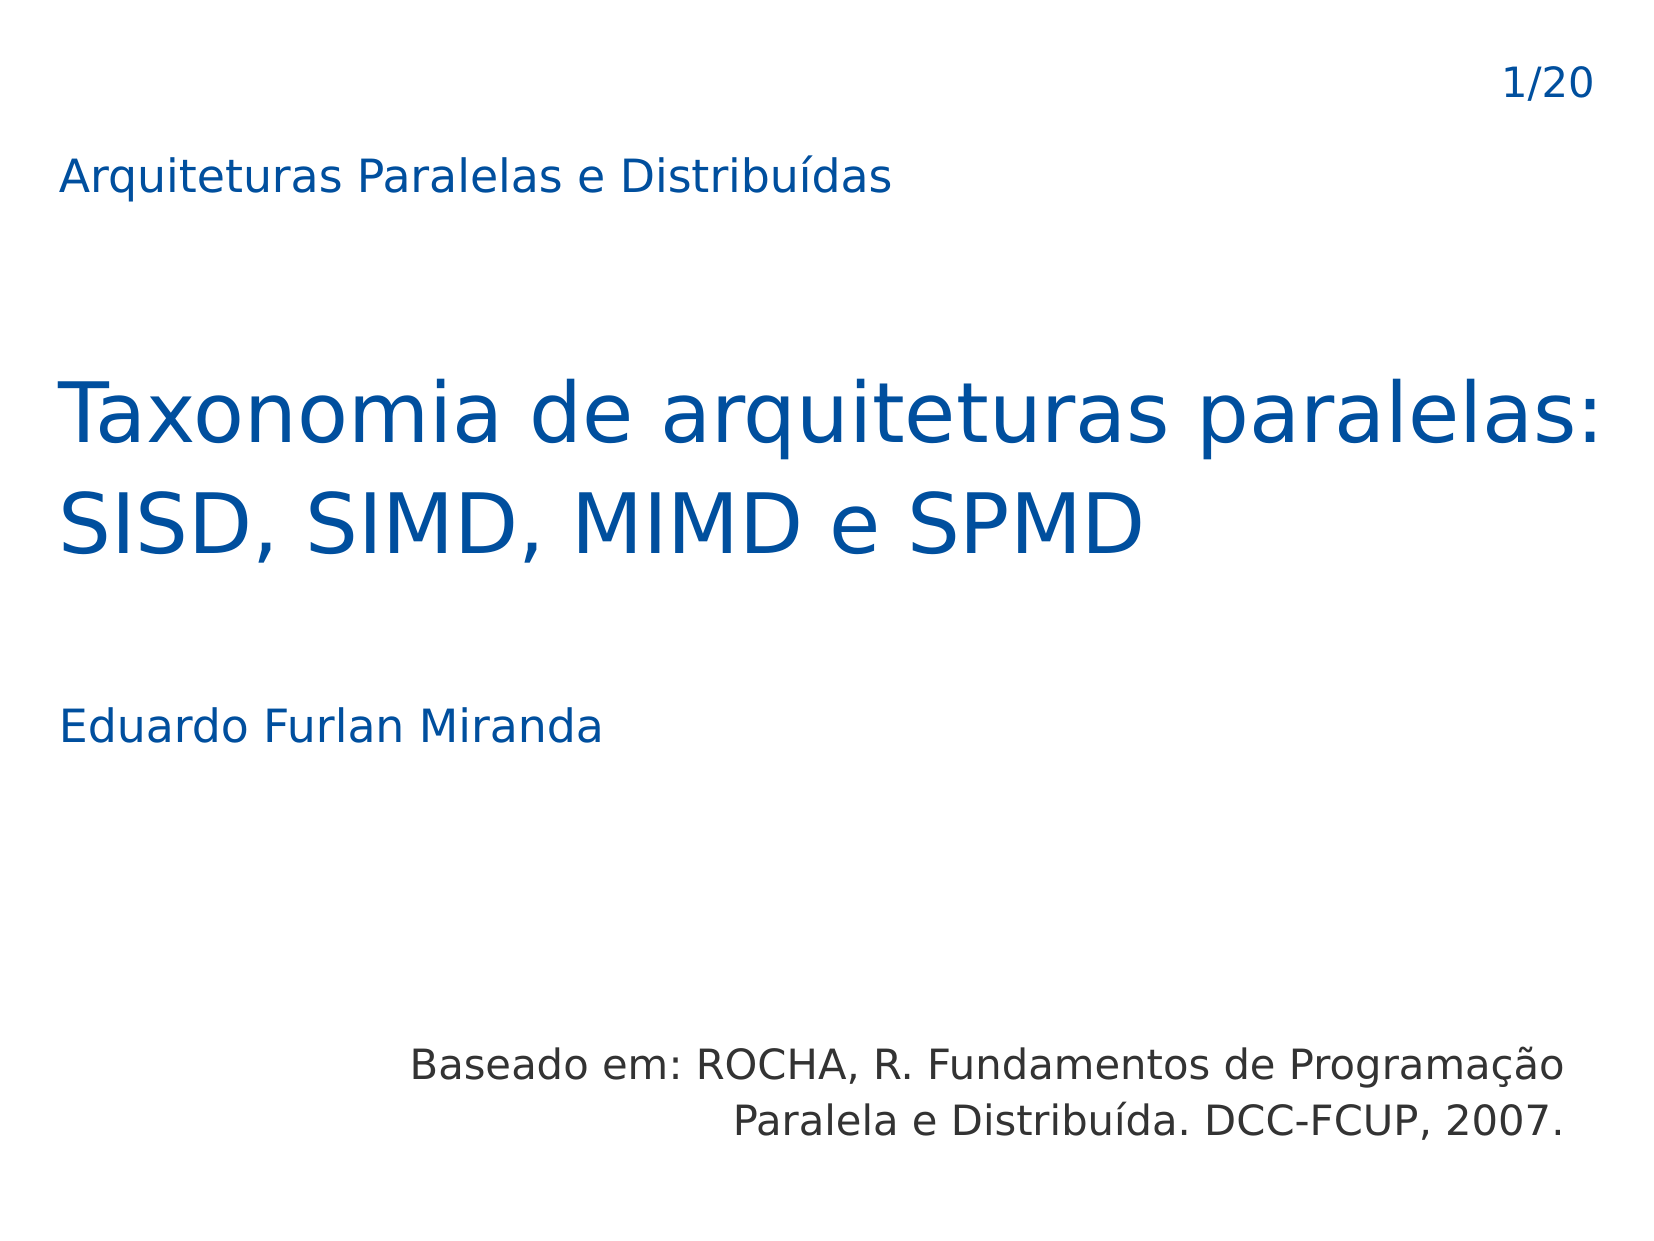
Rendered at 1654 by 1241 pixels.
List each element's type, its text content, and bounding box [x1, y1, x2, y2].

list Baseado em: ROCHA, R. Fundamentos de Programação Paralela e Distribuída. DCC-FCUP, 2007. [381, 1033, 1565, 1211]
list Arquiteturas Paralelas e Distribuídas Taxonomia de arquiteturas paralelas: SISD, SIMD, MIMD e SPMD Eduardo Furlan Miranda [59, 141, 1625, 1211]
